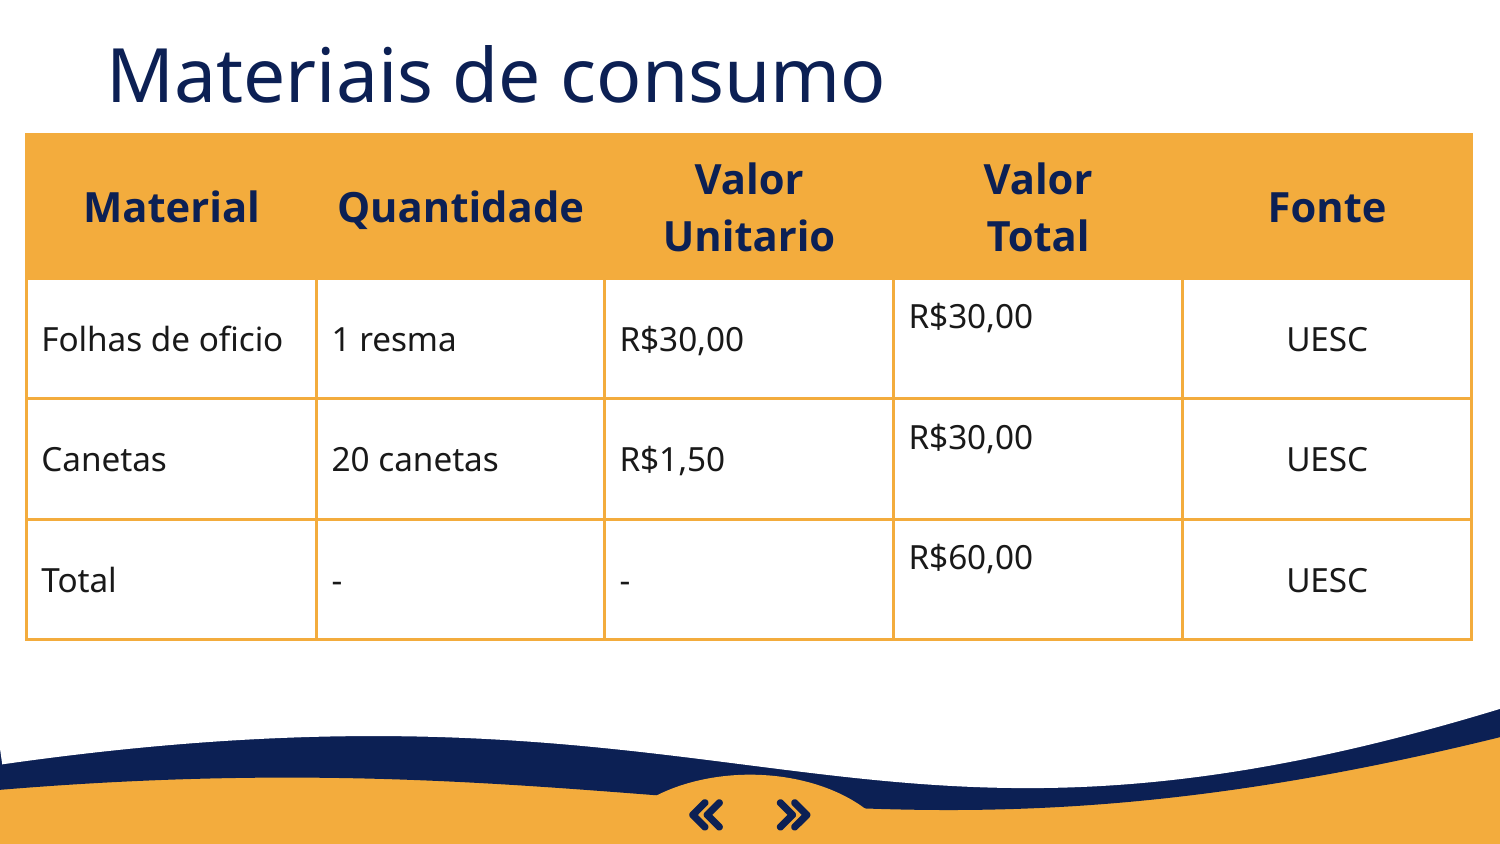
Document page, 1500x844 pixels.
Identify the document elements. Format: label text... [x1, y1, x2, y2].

table_header Valor Unitario [606, 136, 892, 277]
table_header Fonte [1184, 136, 1470, 277]
table_cell R$1,50 [606, 400, 892, 518]
table_header Quantidade [318, 136, 603, 277]
table_cell 20 canetas [318, 400, 603, 518]
table_cell R$30,00 [895, 400, 1181, 518]
table_cell Total [28, 521, 315, 638]
table_cell R$60,00 [895, 521, 1181, 638]
table_header Material [28, 136, 315, 277]
table_cell - [606, 521, 892, 638]
table_cell Folhas de oficio [28, 280, 315, 397]
text_box [604, 774, 896, 844]
table_header Valor Total [895, 136, 1181, 277]
title Materiais de consumo [91, 32, 1356, 113]
table_cell UESC [1184, 400, 1470, 518]
table_cell R$30,00 [895, 280, 1181, 397]
table_cell - [318, 521, 603, 638]
table_cell UESC [1184, 521, 1470, 638]
table_cell UESC [1184, 280, 1470, 397]
table_cell Canetas [28, 400, 315, 518]
table_cell R$30,00 [606, 280, 892, 397]
table_cell 1 resma [318, 280, 603, 397]
